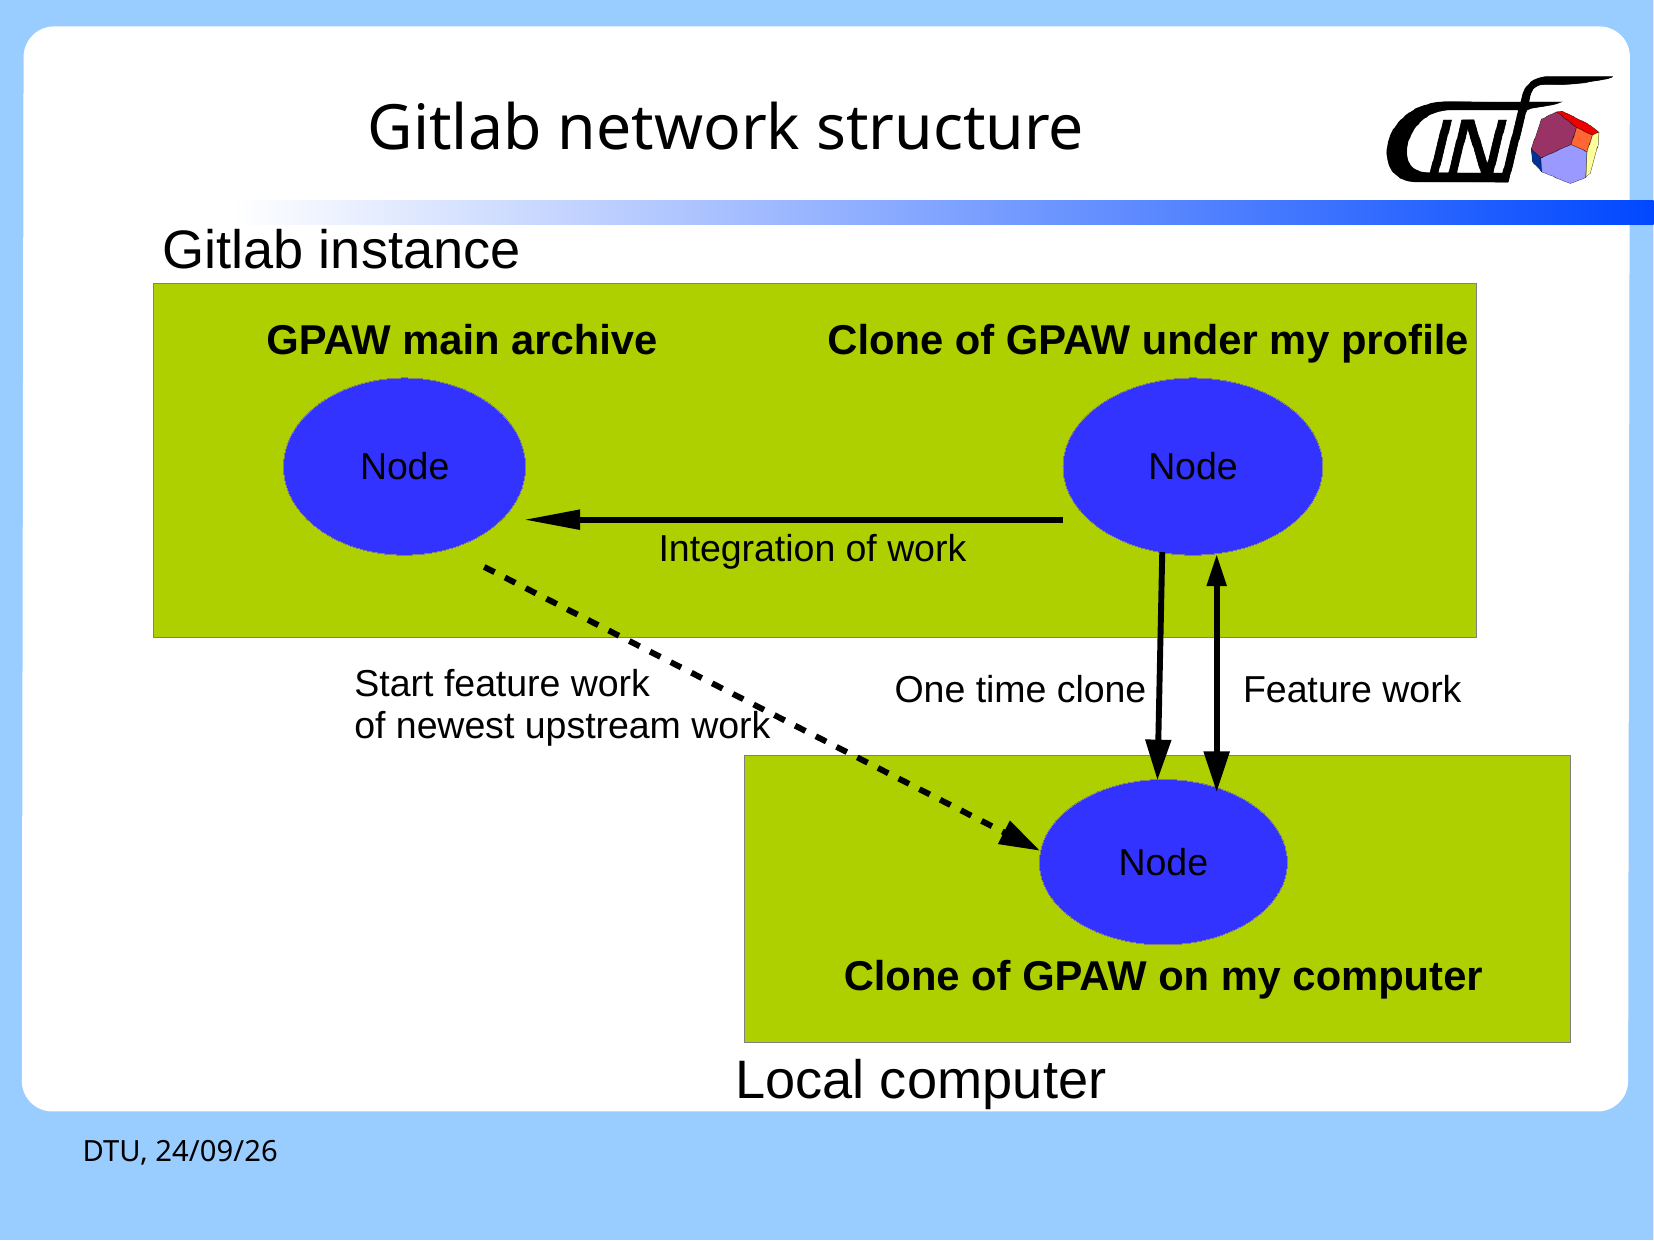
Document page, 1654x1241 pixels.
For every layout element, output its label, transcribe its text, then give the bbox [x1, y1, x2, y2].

title Gitlab network structure [82, 49, 1371, 201]
picture [1386, 76, 1613, 184]
text_box Clone of GPAW under my profile [812, 309, 1484, 372]
text_box Node [1039, 779, 1288, 944]
text_box Start feature work of newest upstream work [339, 655, 786, 755]
text_box [1159, 755, 1214, 786]
text_box [744, 755, 1571, 1043]
text_box Integration of work [643, 519, 982, 577]
text_box Node [1062, 377, 1323, 556]
text_box Gitlab instance [147, 212, 537, 289]
text_box Node [283, 377, 526, 556]
text_box GPAW main archive [251, 309, 673, 372]
text_box One time clone [879, 661, 1162, 719]
text_box Feature work [1228, 661, 1477, 719]
text_box [153, 283, 1477, 638]
text_box Local computer [720, 1042, 1122, 1118]
text_box Clone of GPAW on my computer [829, 944, 1498, 1007]
